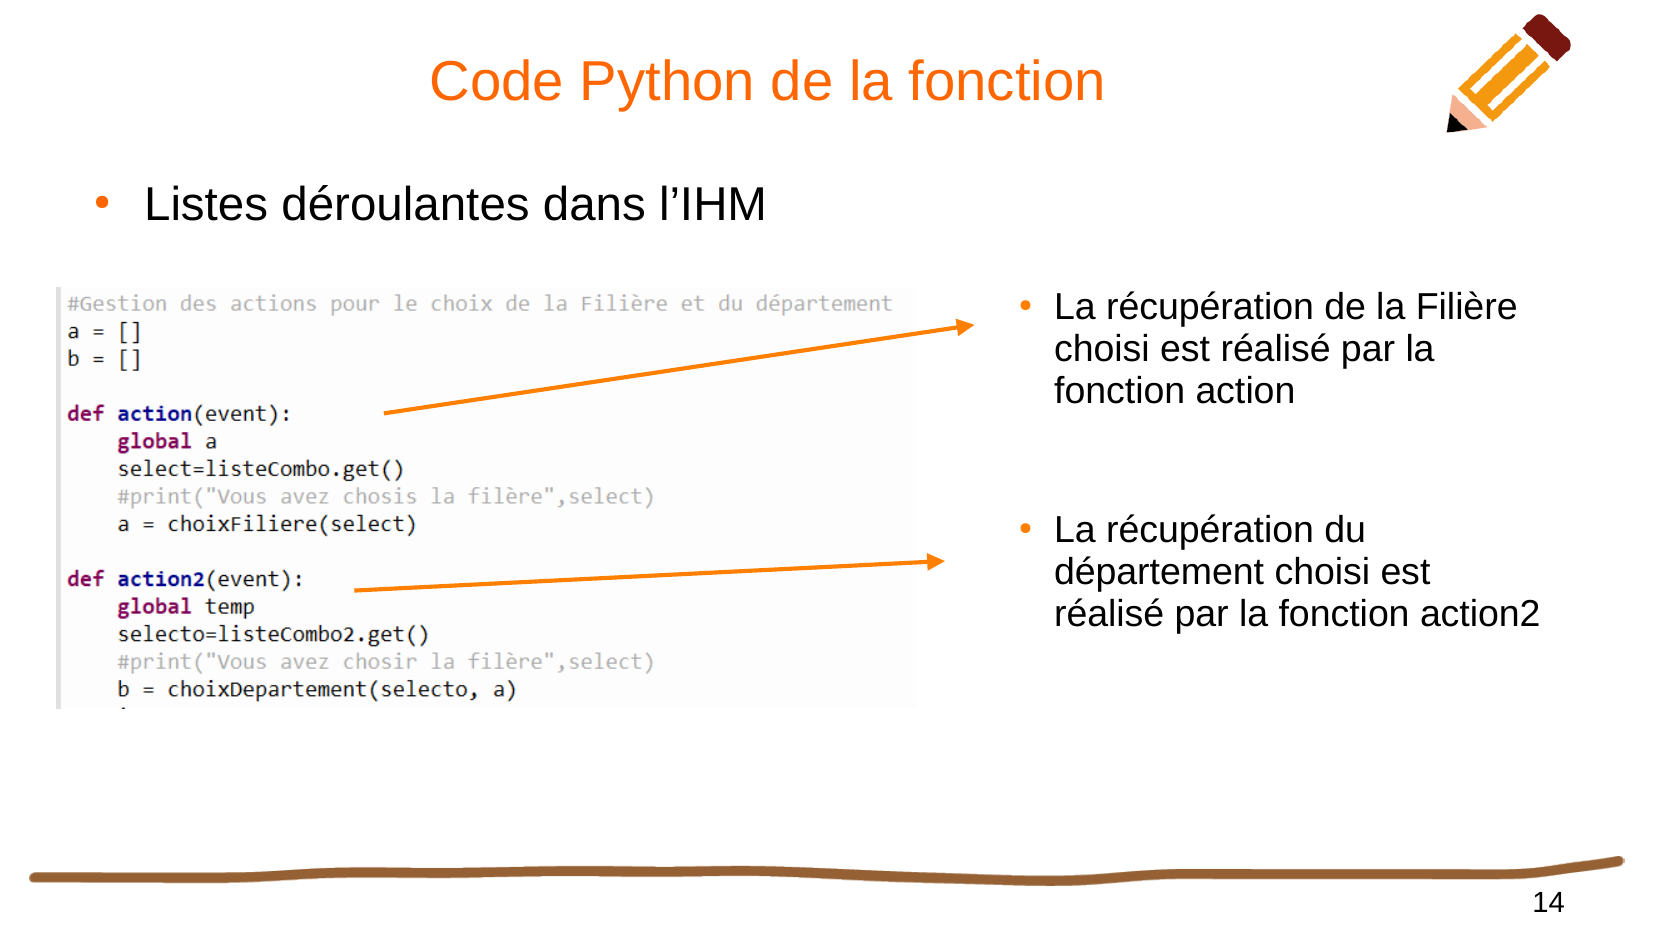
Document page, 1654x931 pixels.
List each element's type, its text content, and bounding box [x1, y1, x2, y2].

picture [56, 287, 916, 709]
picture [1446, 14, 1571, 133]
picture [29, 856, 1625, 886]
title Code Python de la fonction [88, 29, 1447, 133]
text_box La récupération de la Filière choisi est réalisé par la fonction action [1003, 236, 1565, 443]
text_box La récupération du département choisi est réalisé par la fonction action2 [1003, 458, 1565, 768]
list Listes déroulantes dans l’IHM [76, 177, 798, 237]
